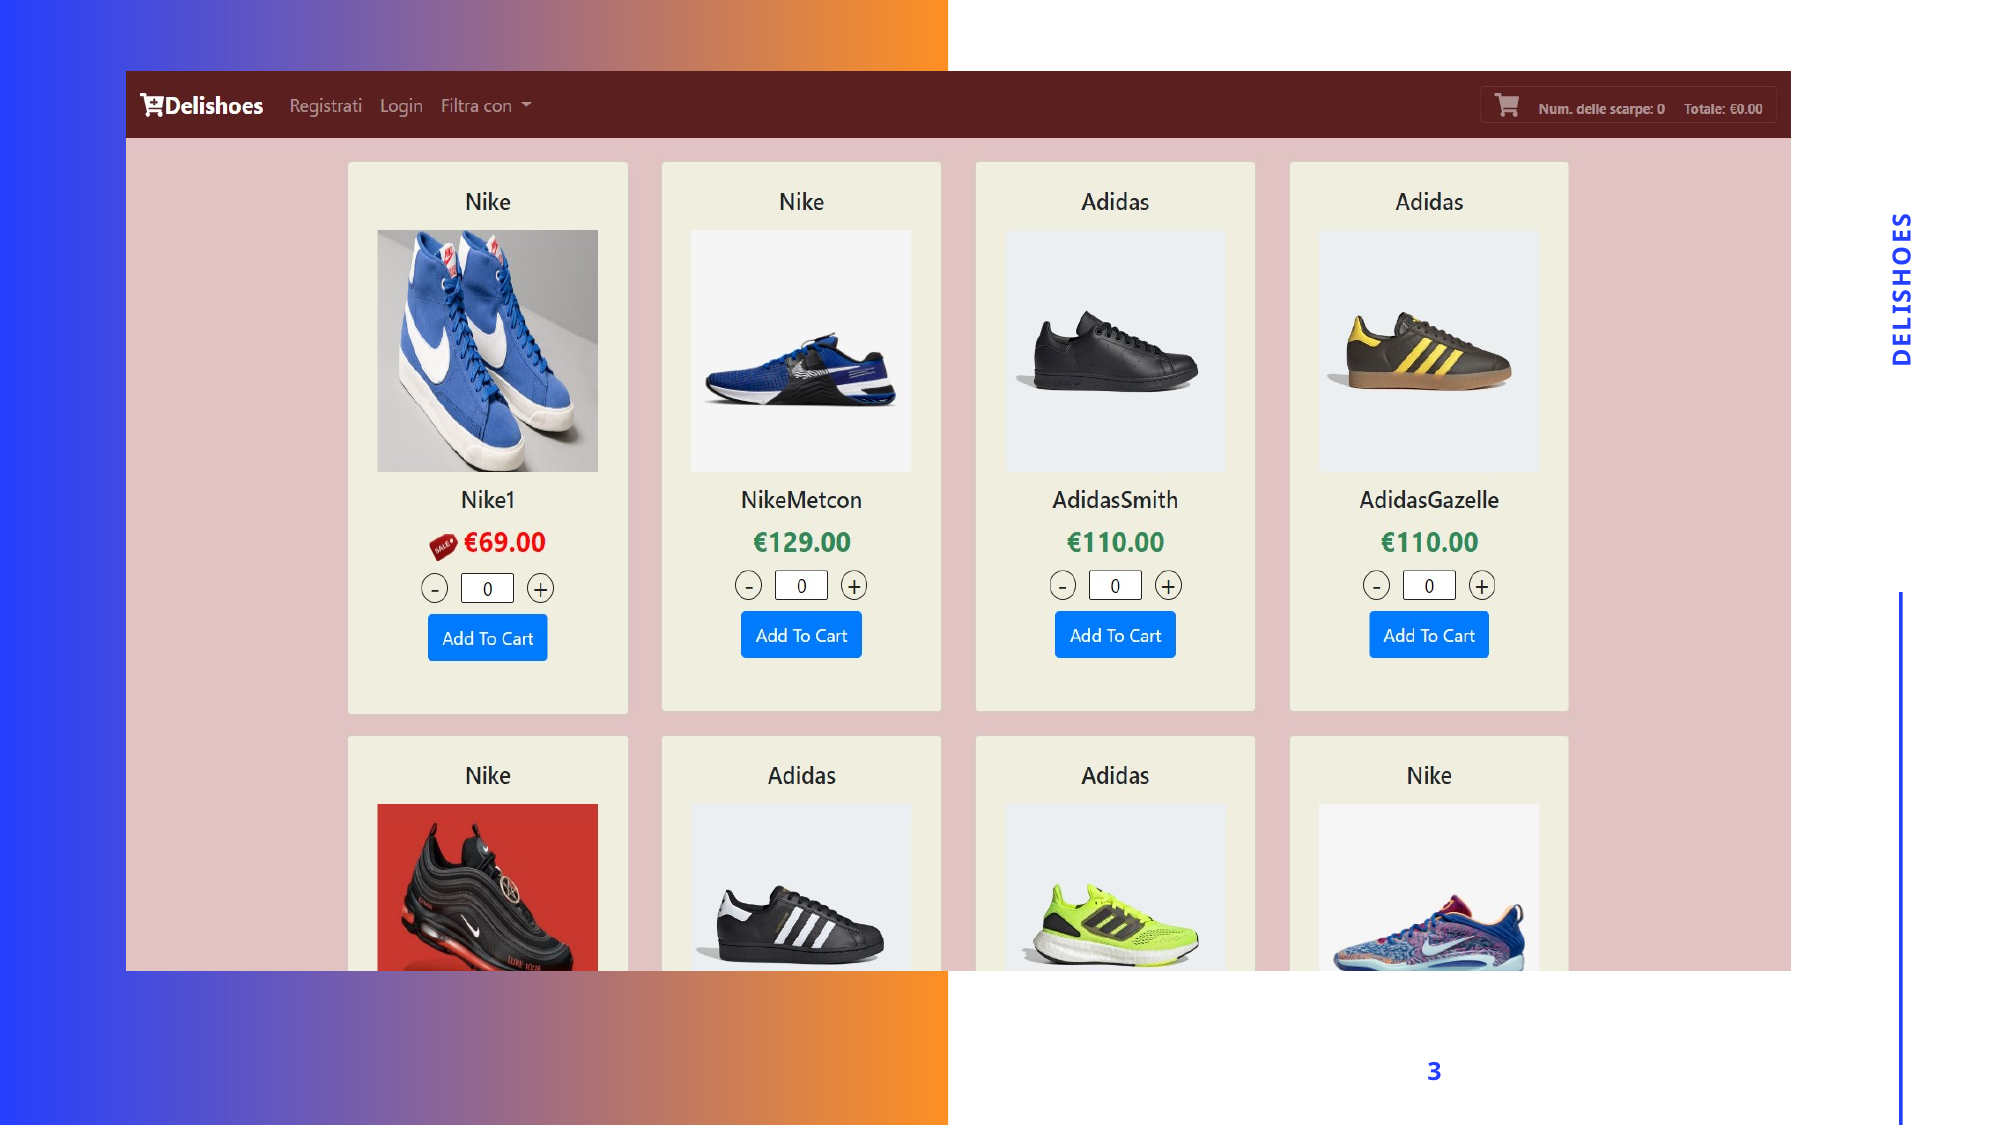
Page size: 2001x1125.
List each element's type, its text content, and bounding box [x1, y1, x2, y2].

picture [126, 72, 1791, 971]
text_box 7 [1412, 1042, 1863, 1103]
text_box delishoes [1870, 0, 1931, 582]
